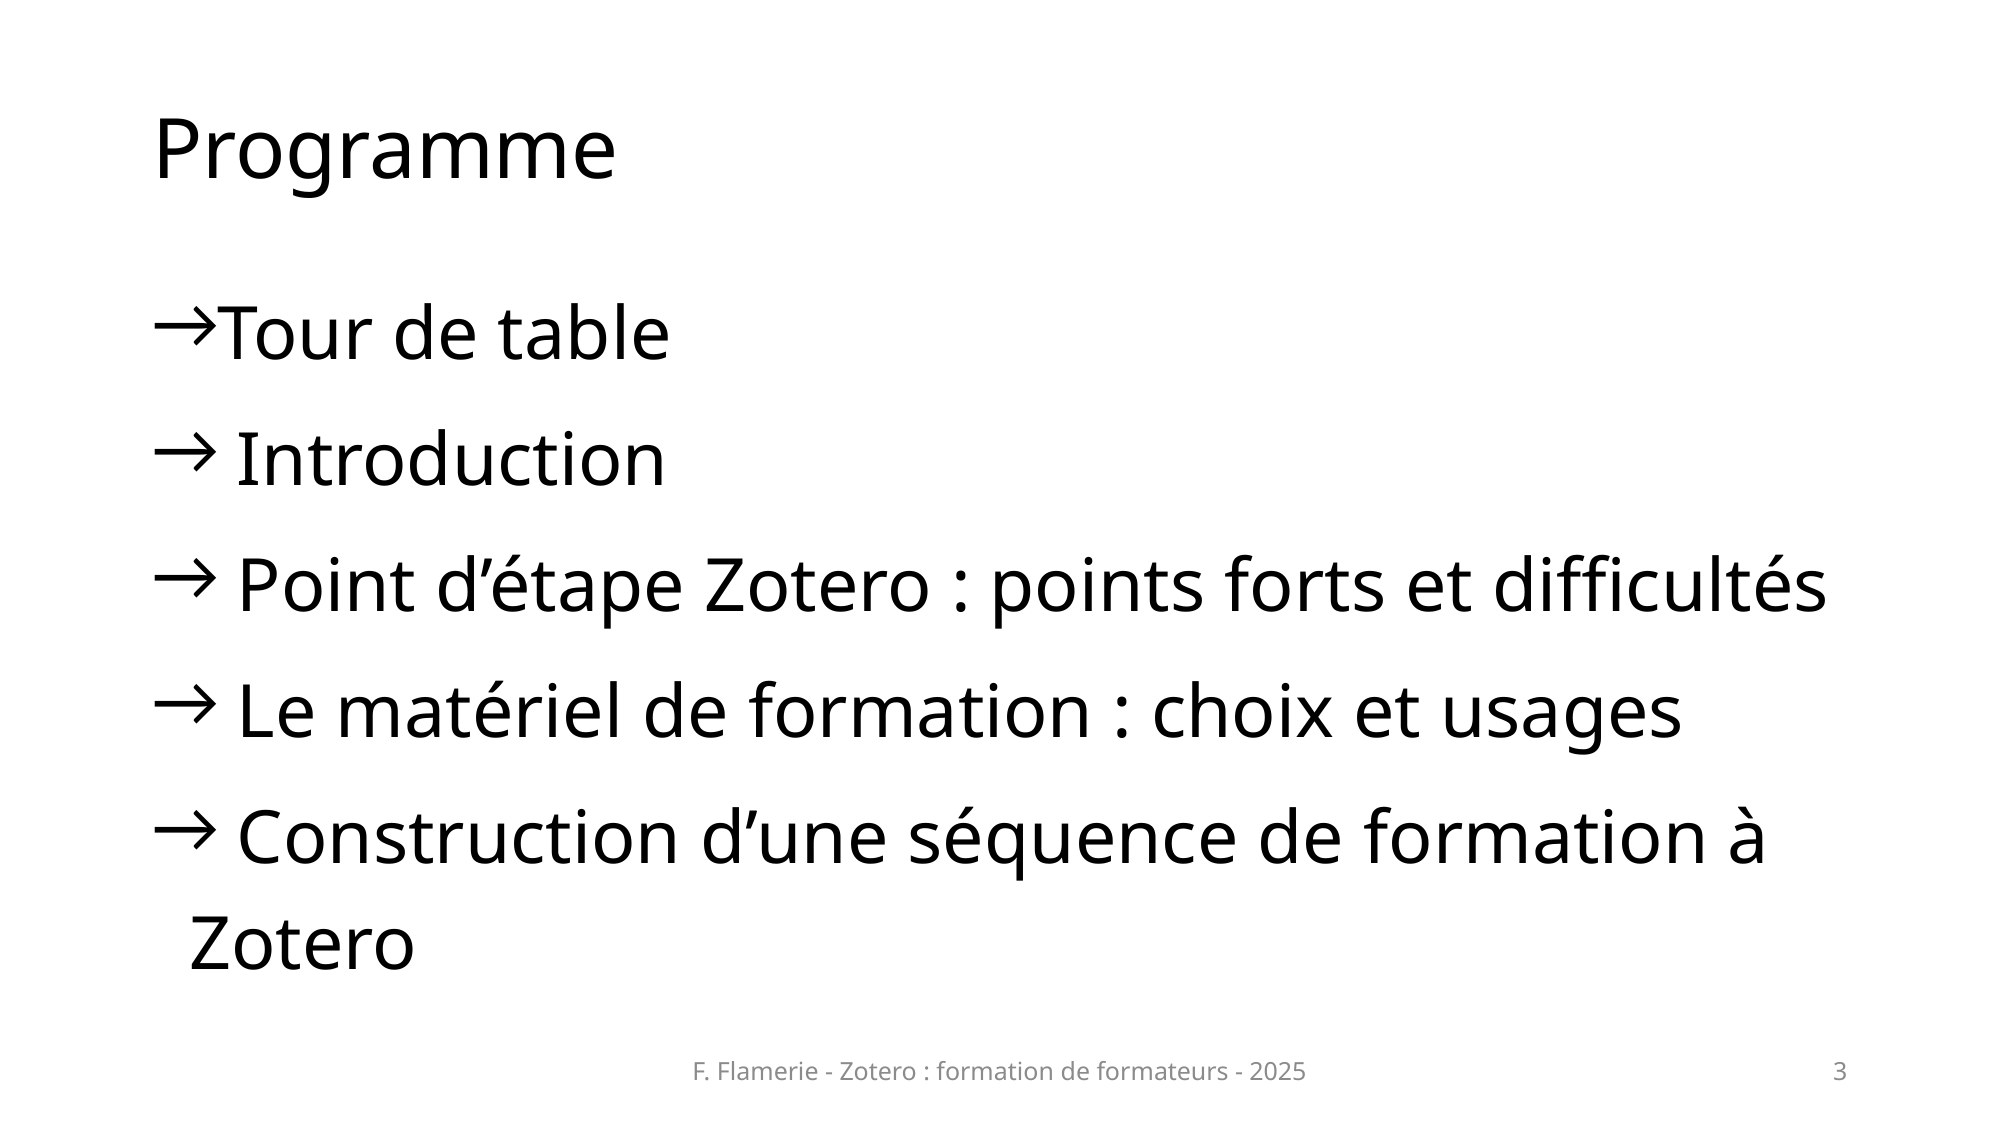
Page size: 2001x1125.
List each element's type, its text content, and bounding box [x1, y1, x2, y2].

title Programme [137, 43, 1863, 260]
list Tour de table Introduction Point d’étape Zotero : points forts et difficultés Le matériel de formation : choix et usages Construction d’une séquence de formation à Zotero [137, 260, 1863, 1029]
